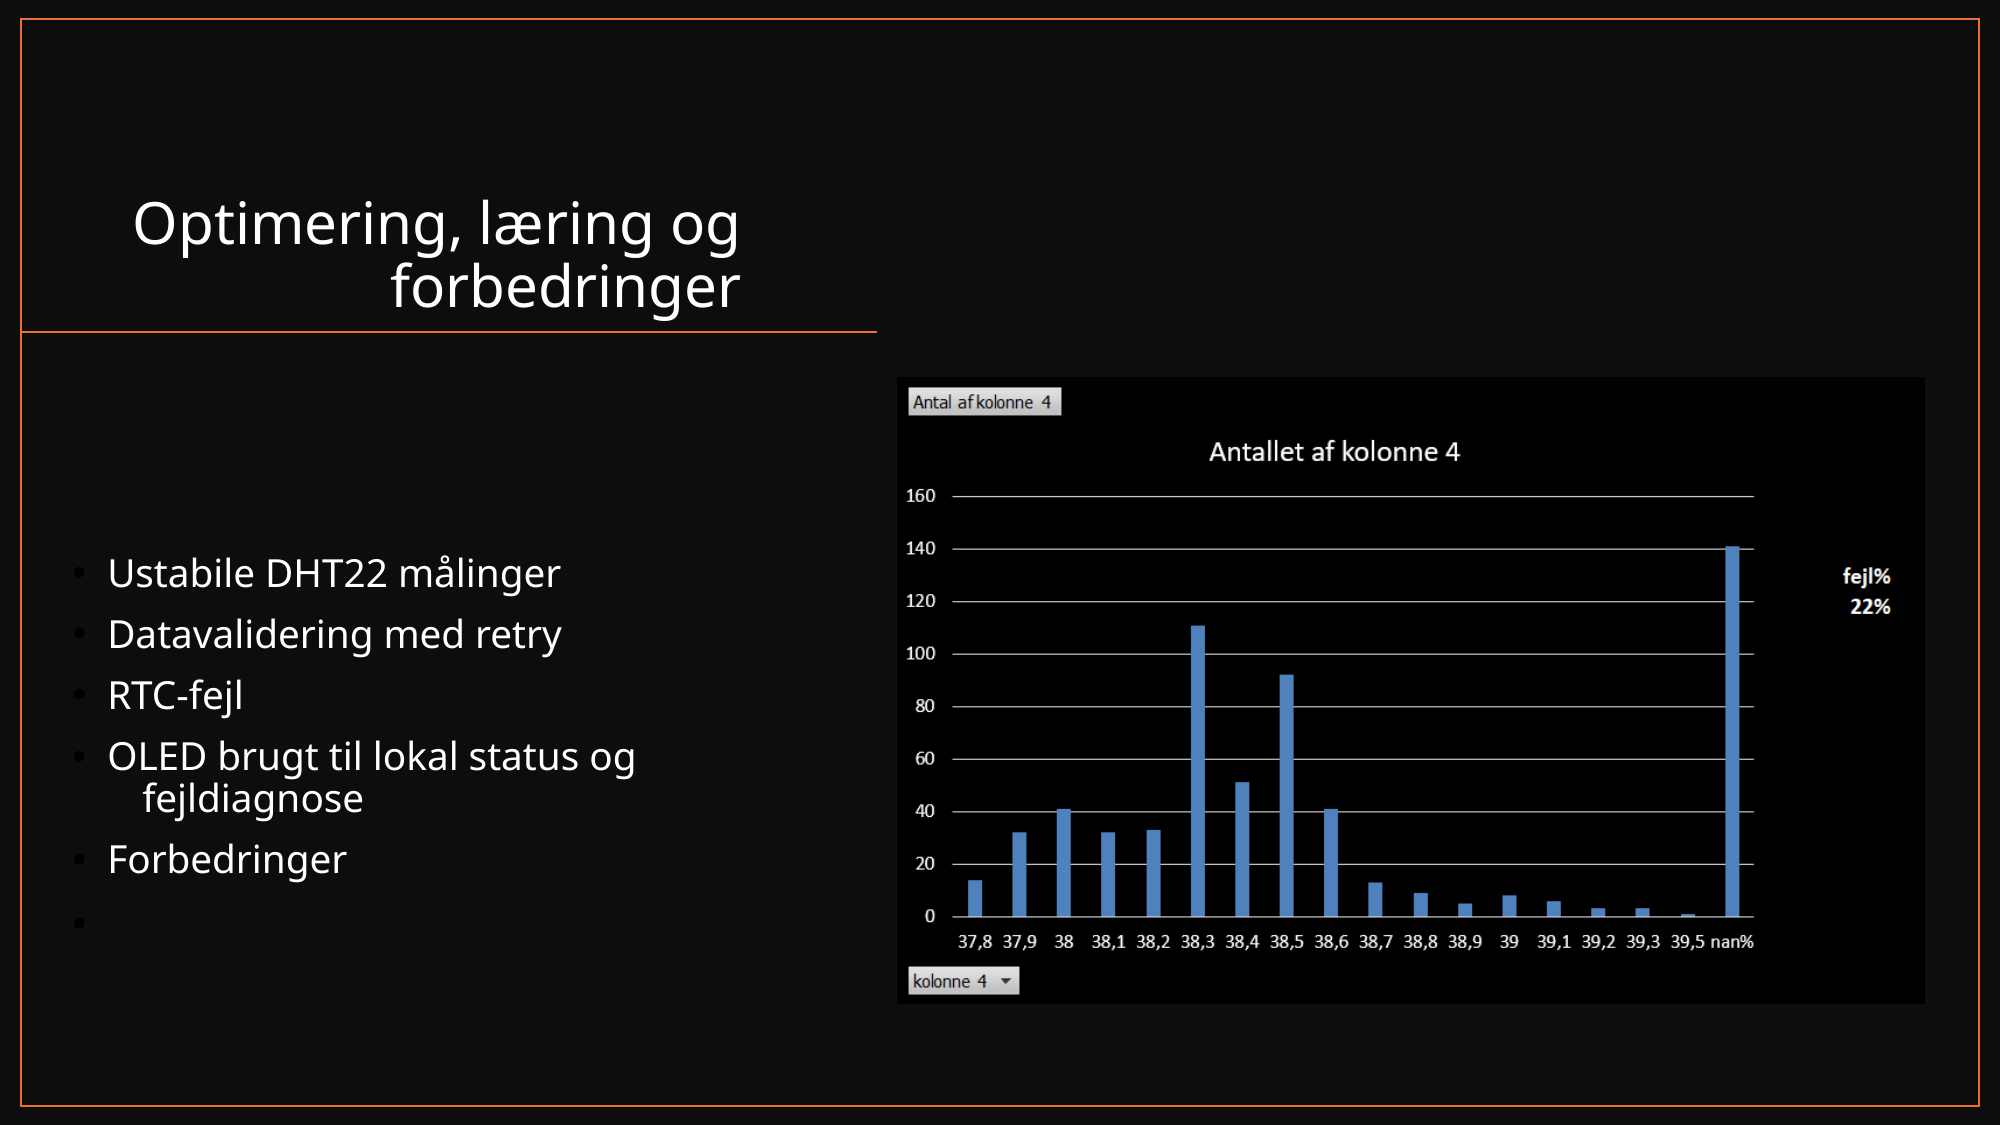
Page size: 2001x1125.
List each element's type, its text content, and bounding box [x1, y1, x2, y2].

list Ustabile DHT22 målinger Datavalidering med retry RTC-fejl OLED brugt til lokal status og fejldiagnose Forbedringer [57, 546, 878, 893]
title Optimering, læring og forbedringer [117, 109, 975, 328]
picture [897, 377, 1925, 1004]
text_box [0, 0, 2000, 1125]
